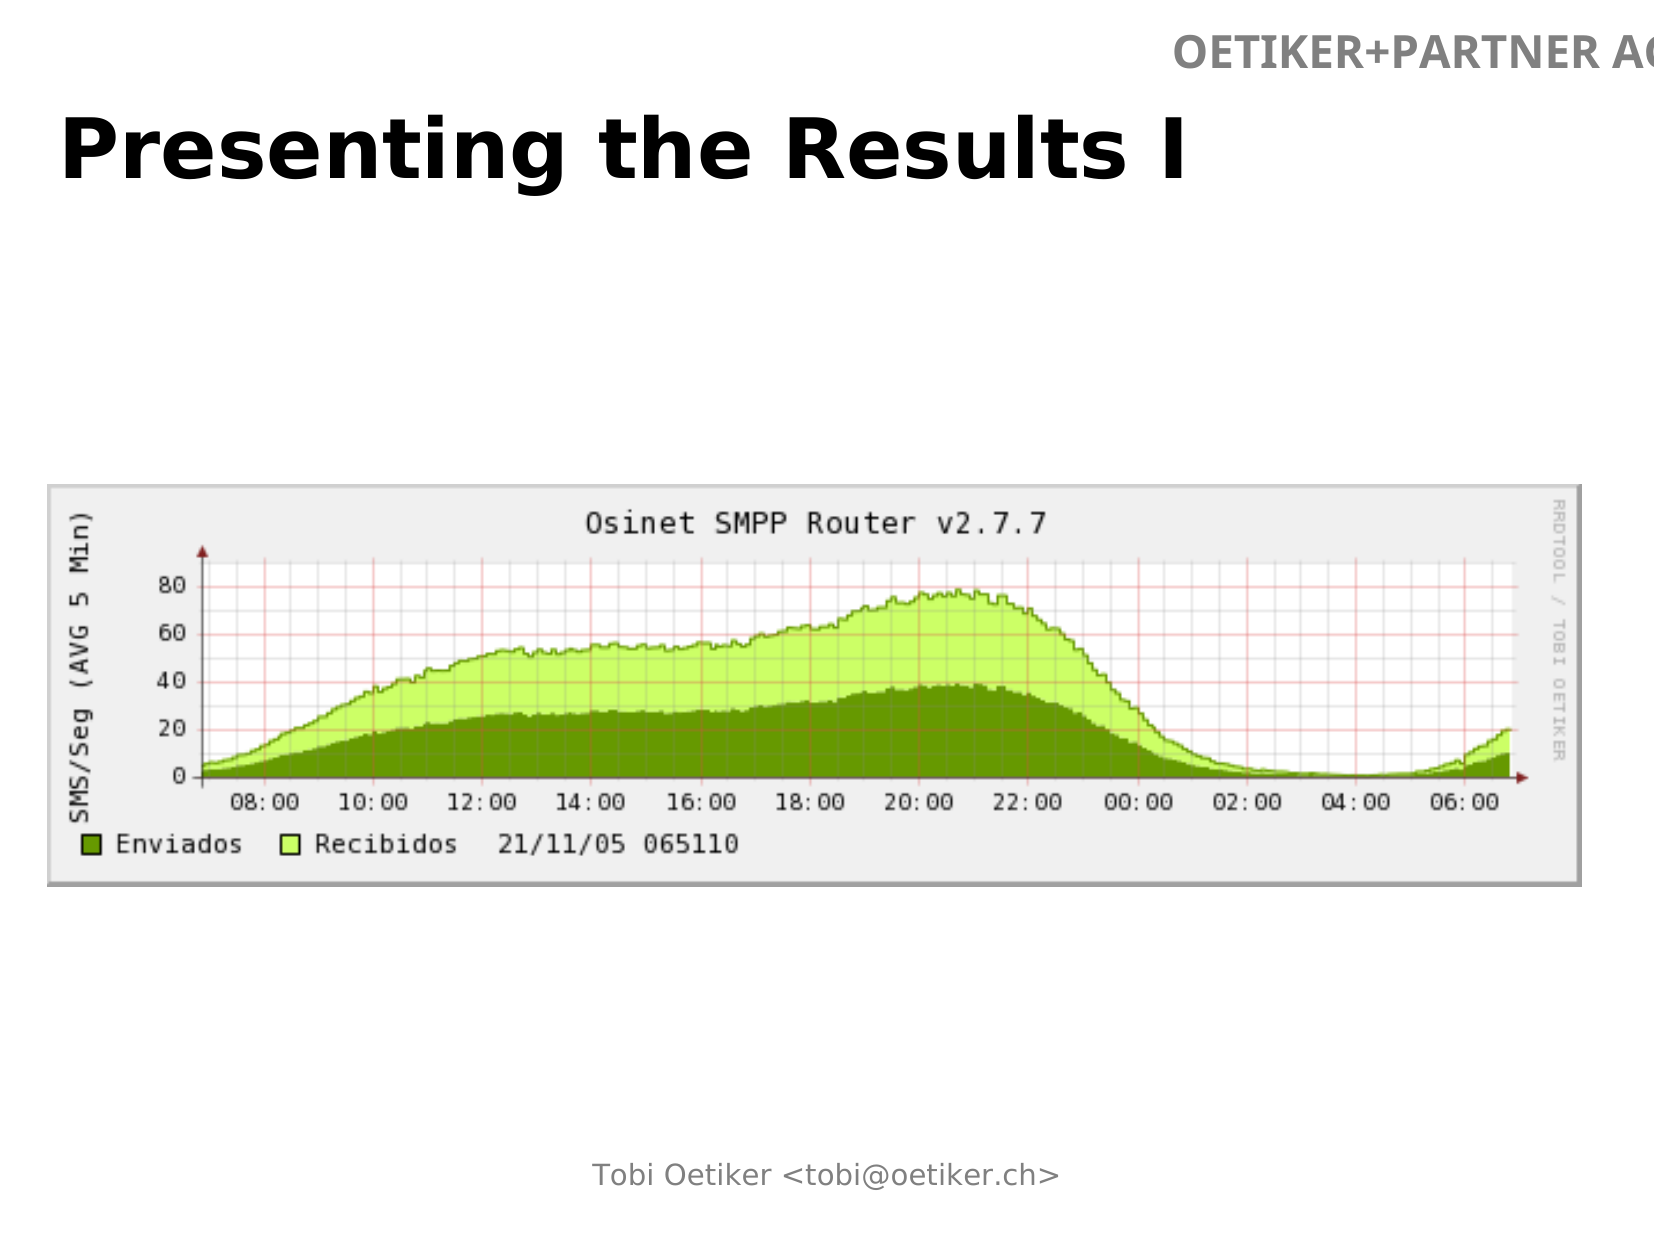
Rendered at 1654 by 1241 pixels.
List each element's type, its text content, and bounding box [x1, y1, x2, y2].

title Presenting the Results I [59, 75, 1607, 225]
picture [47, 484, 1582, 887]
